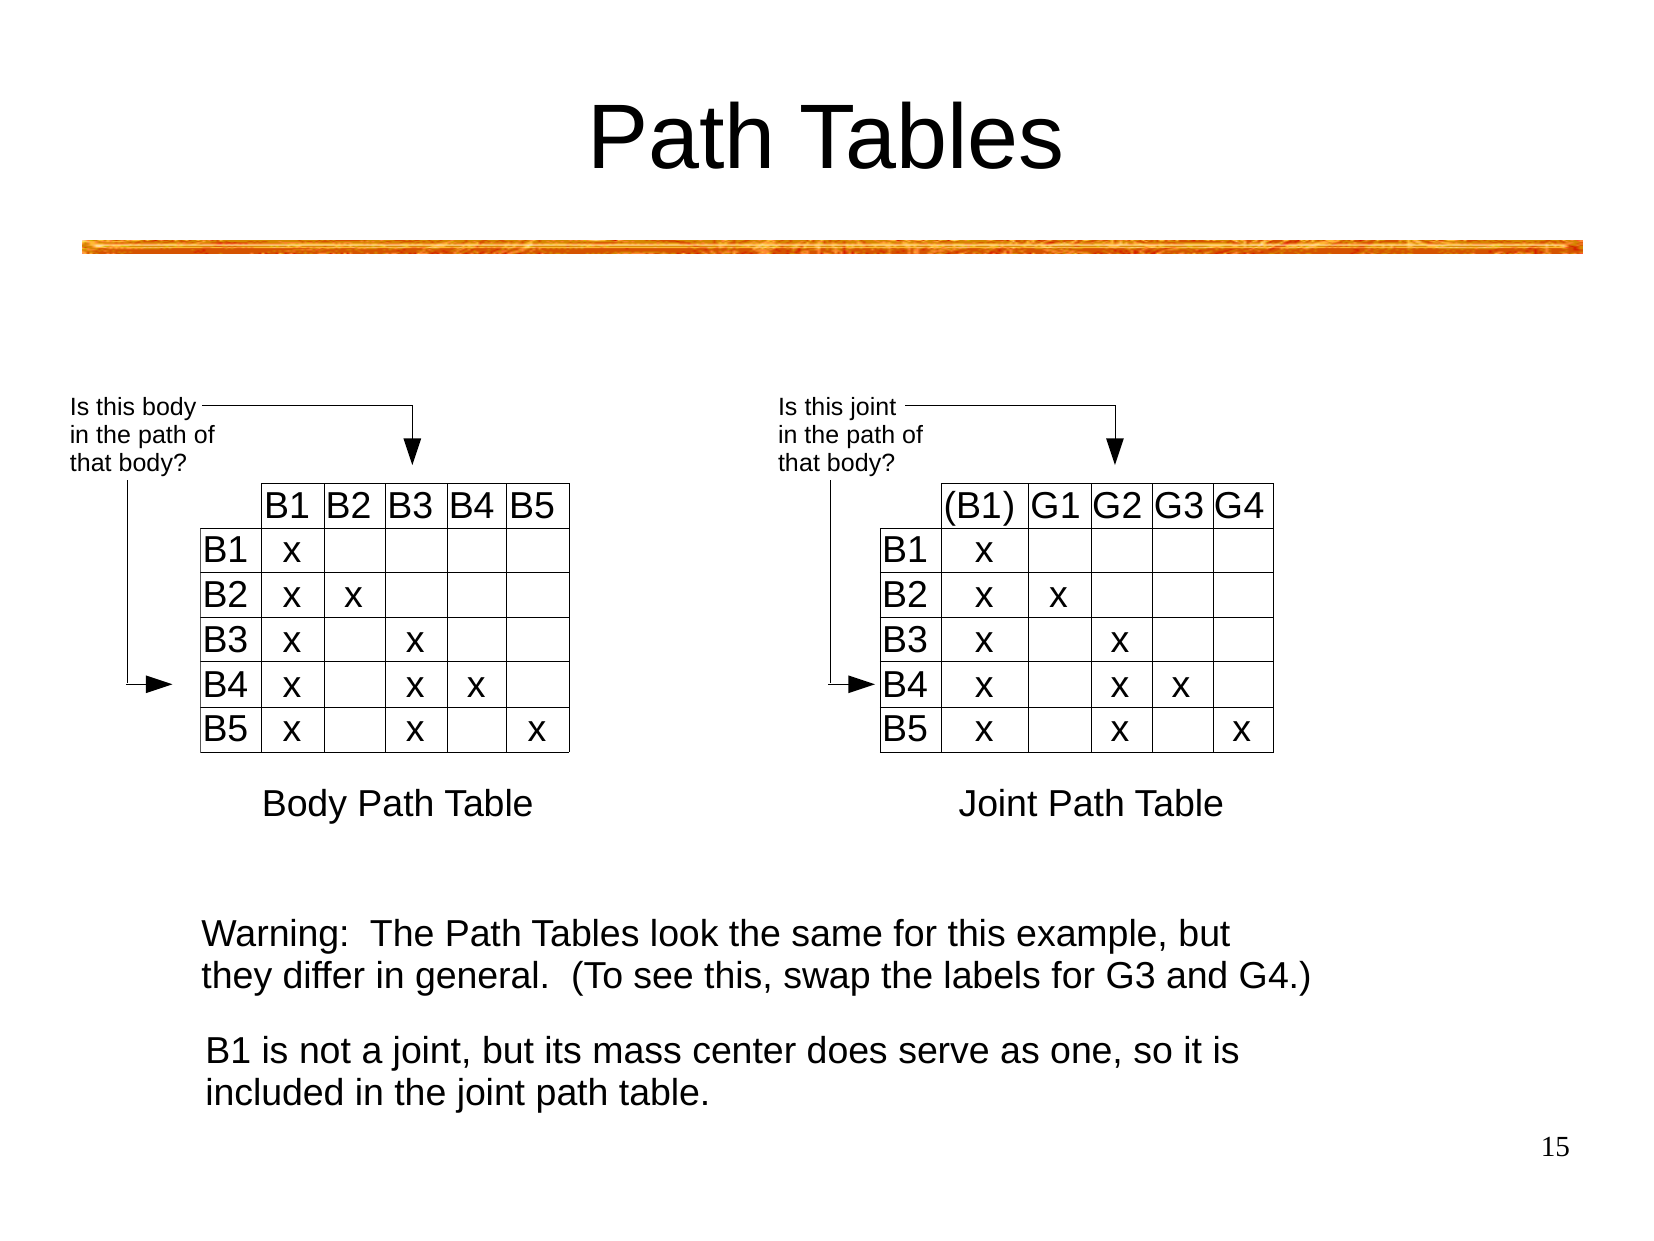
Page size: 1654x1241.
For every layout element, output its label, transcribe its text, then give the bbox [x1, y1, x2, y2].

picture [82, 240, 1583, 254]
chart [879, 483, 1276, 754]
text_box Joint Path Table [943, 774, 1241, 832]
text_box Body Path Table [247, 774, 550, 832]
text_box Warning: The Path Tables look the same for this example, but they differ in general. (To see this, swap the labels for G3 and G4.) [186, 905, 1329, 1005]
text_box Is this body in the path of that body? [55, 385, 237, 484]
title Path Tables [82, 49, 1571, 226]
text_box Is this joint in the path of that body? [763, 385, 945, 484]
chart [200, 483, 571, 754]
text_box B1 is not a joint, but its mass center does serve as one, so it is included in the joint path table. [190, 1022, 1266, 1122]
